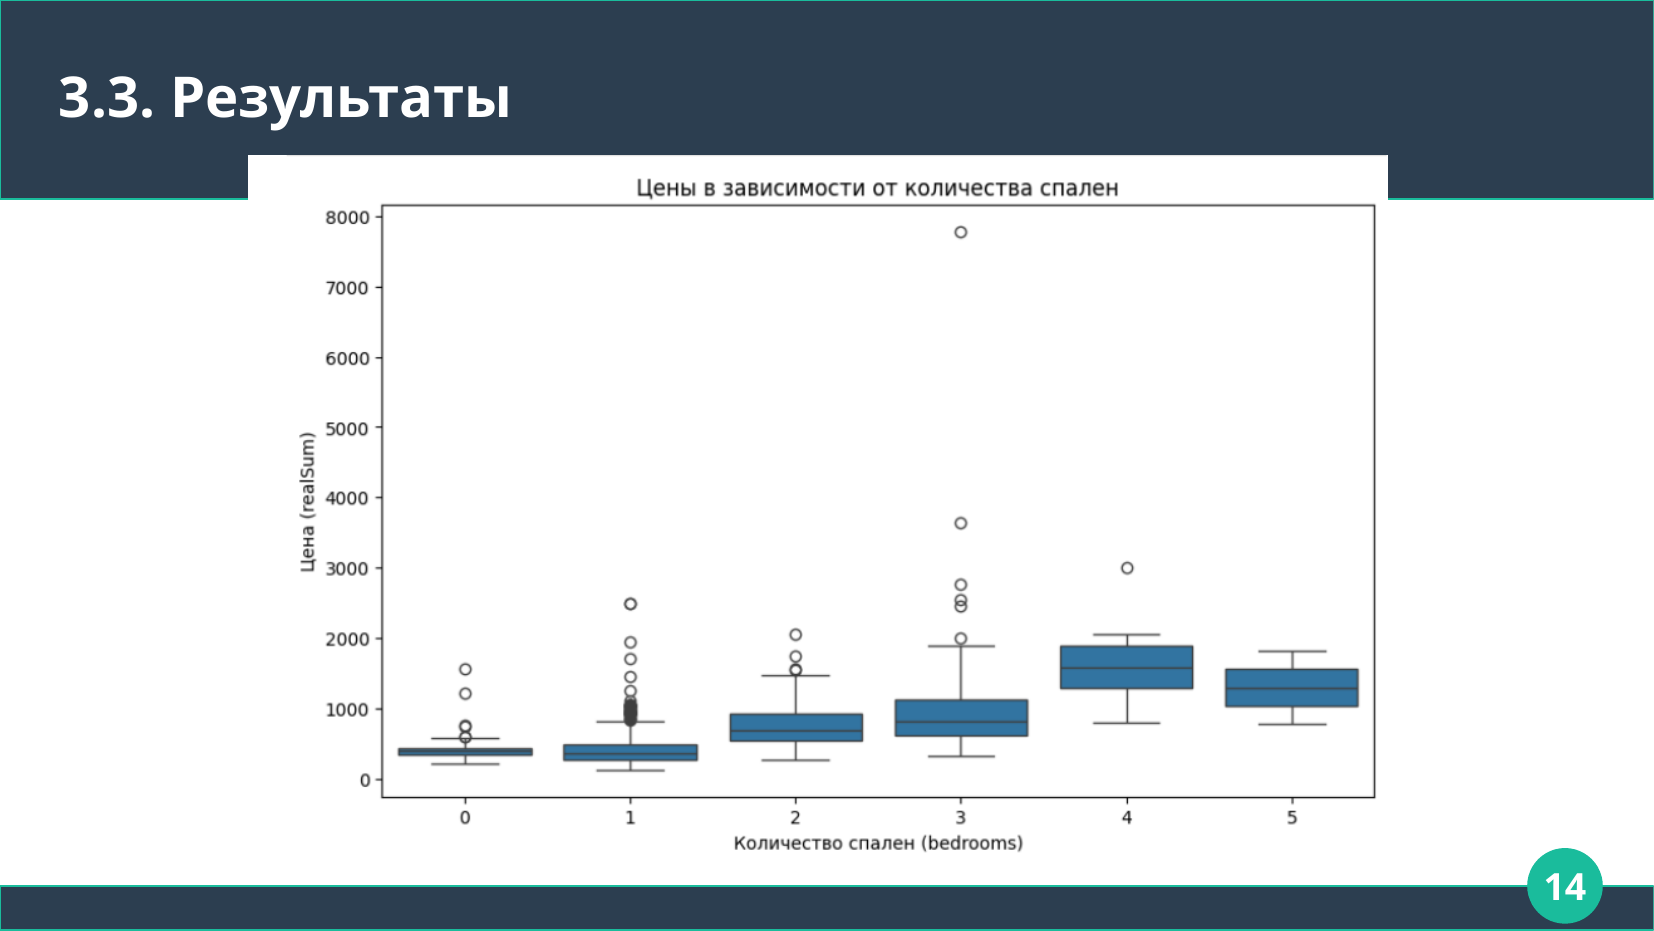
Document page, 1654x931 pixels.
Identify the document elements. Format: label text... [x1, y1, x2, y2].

picture [248, 155, 1388, 875]
title 3.3. Результаты [59, 37, 1595, 156]
